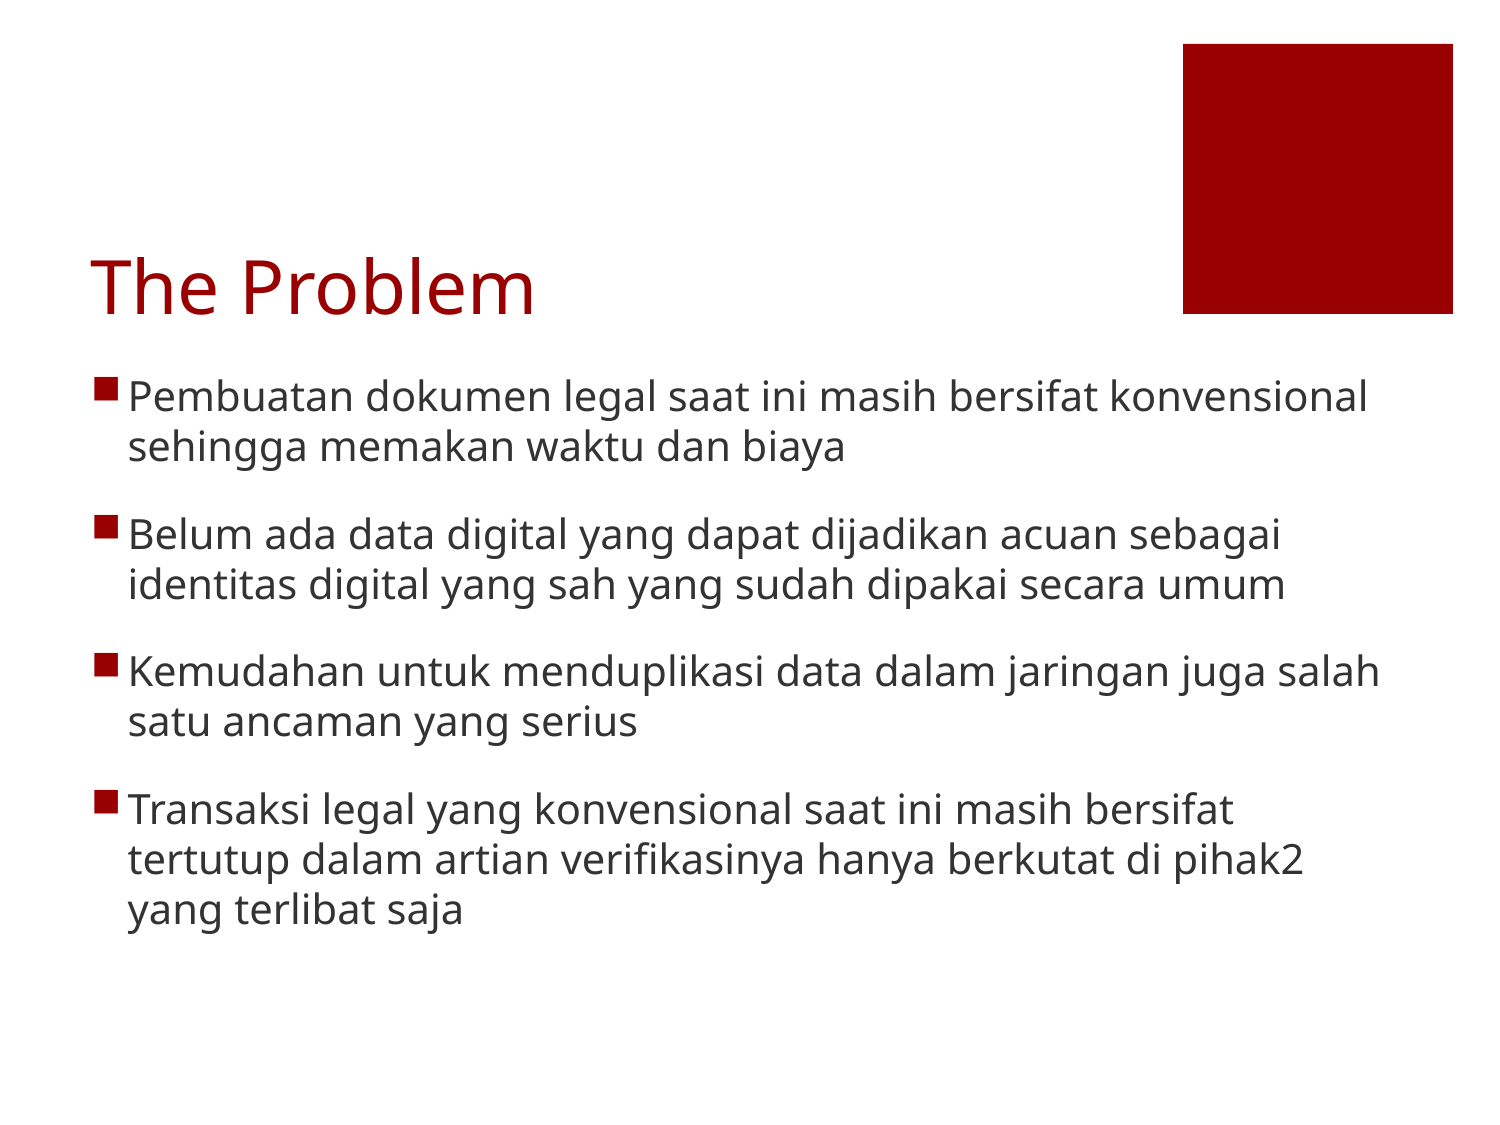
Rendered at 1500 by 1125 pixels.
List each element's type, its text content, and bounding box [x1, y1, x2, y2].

title The Problem [75, 149, 1143, 338]
list Pembuatan dokumen legal saat ini masih bersifat konvensional sehingga memakan waktu dan biaya Belum ada data digital yang dapat dijadikan acuan sebagai identitas digital yang sah yang sudah dipakai secara umum Kemudahan untuk menduplikasi data dalam jaringan juga salah satu ancaman yang serius Transaksi legal yang konvensional saat ini masih bersifat tertutup dalam artian verifikasinya hanya berkutat di pihak2 yang terlibat saja [75, 362, 1411, 1005]
